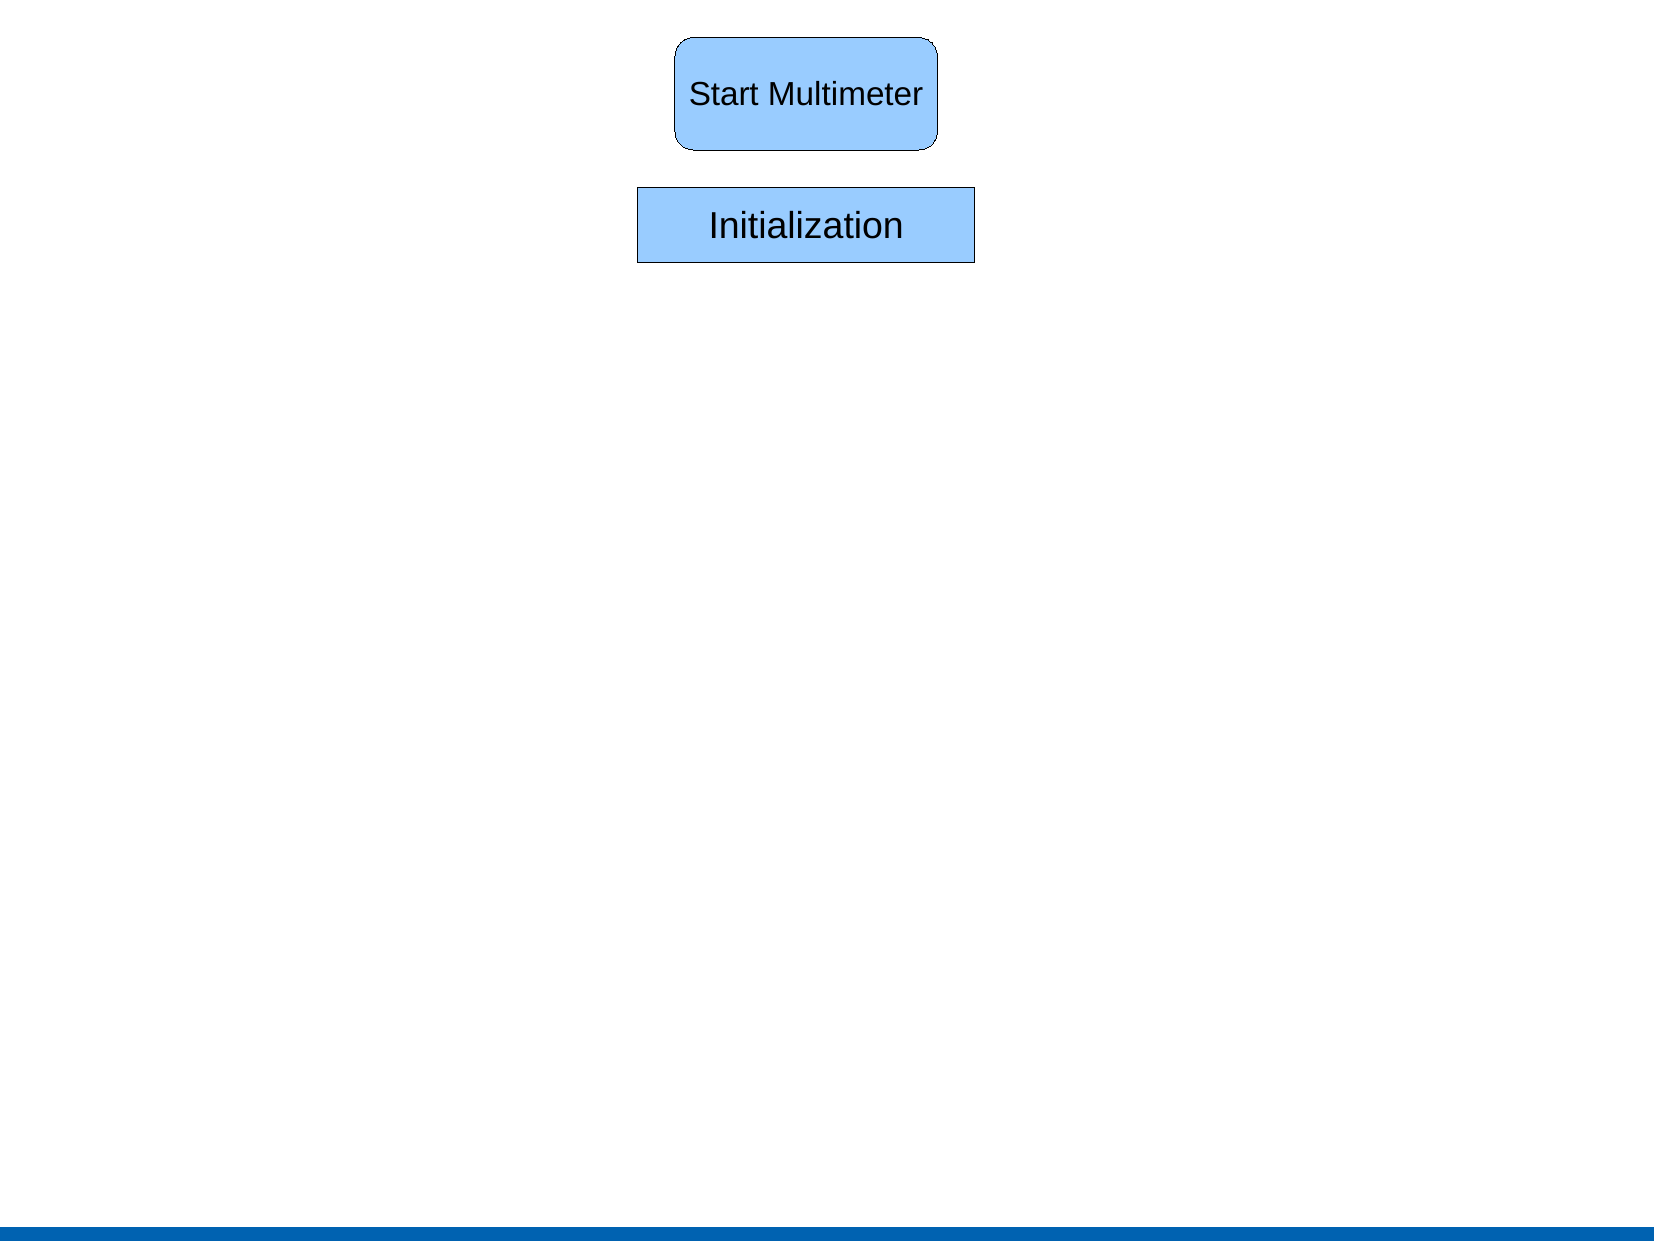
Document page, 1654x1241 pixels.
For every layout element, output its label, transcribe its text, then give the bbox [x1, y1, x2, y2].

text_box Initialization [637, 187, 975, 263]
text_box Start Multimeter [674, 37, 938, 151]
